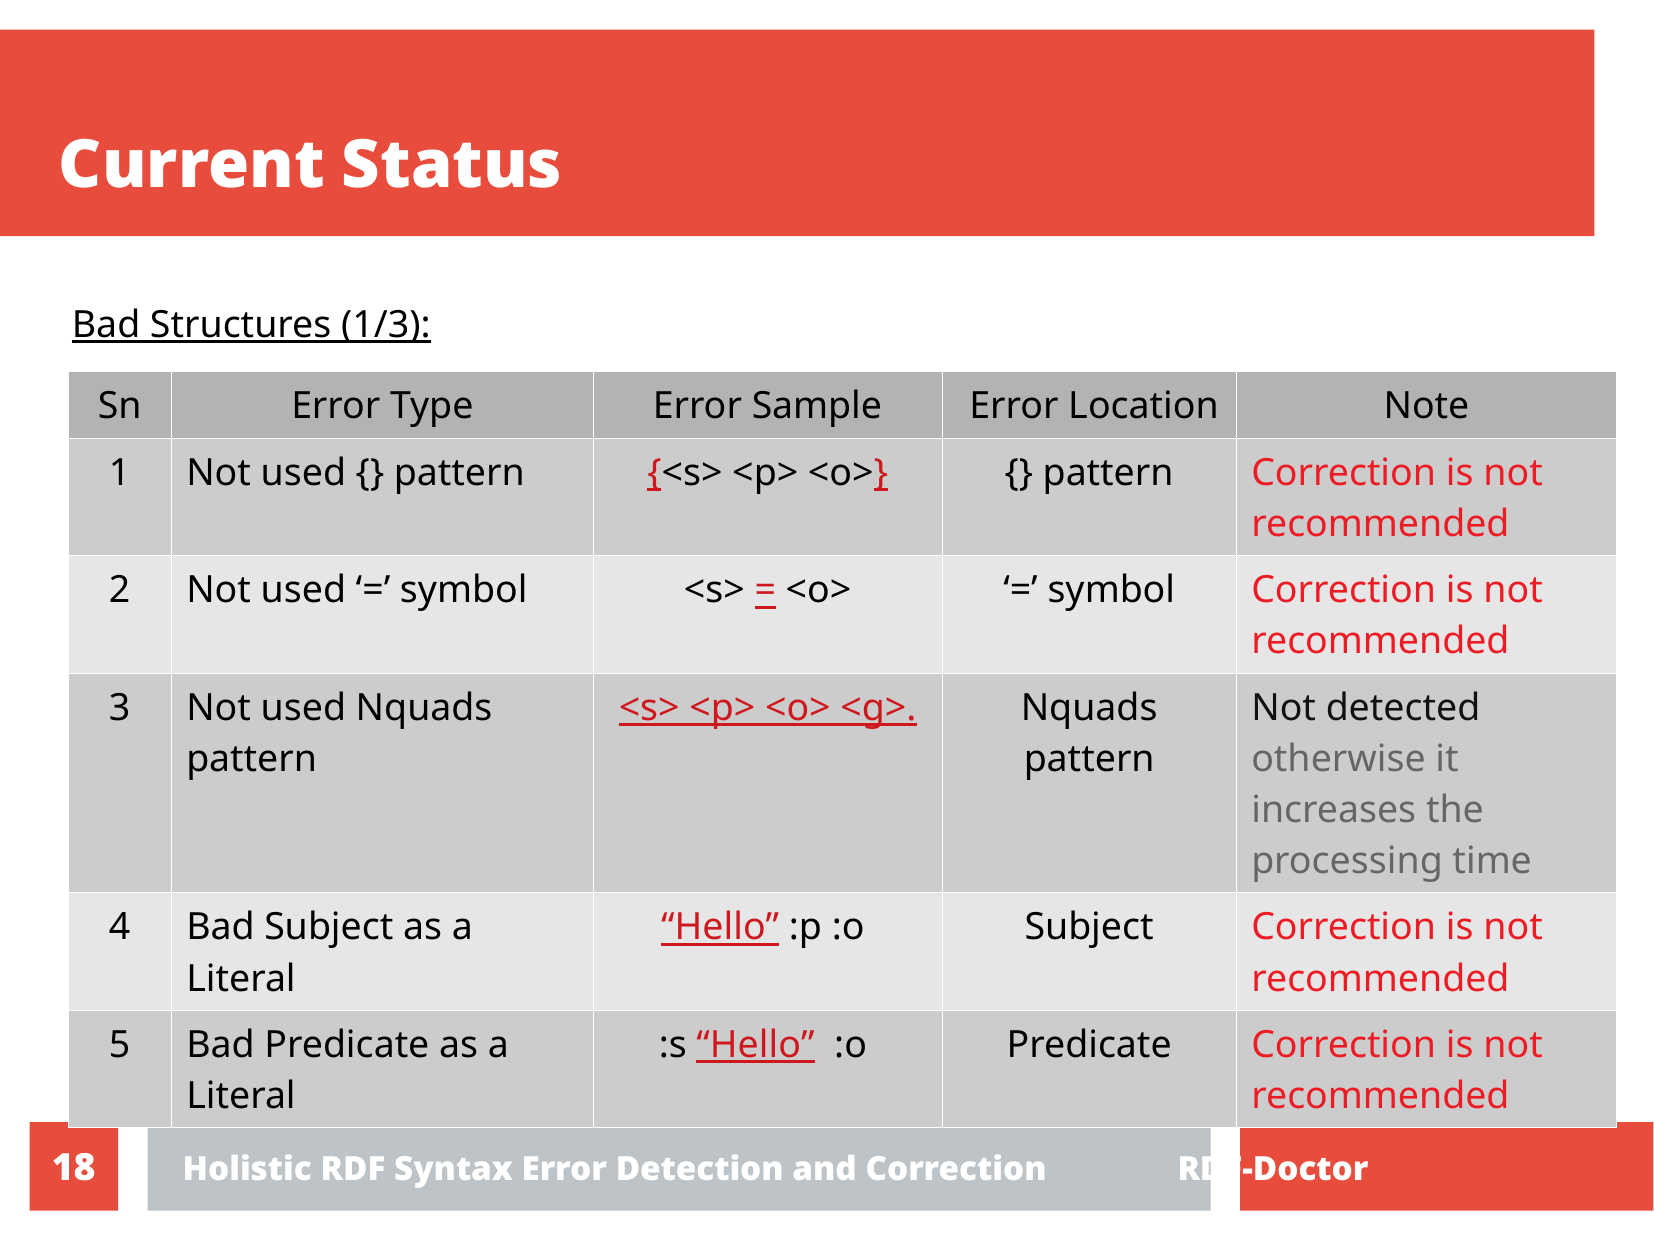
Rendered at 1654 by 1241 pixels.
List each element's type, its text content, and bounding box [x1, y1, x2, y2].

table_cell Predicate [943, 1011, 1236, 1127]
table_header Error Sample [594, 372, 942, 438]
table_cell :s “Hello” :o [594, 1011, 942, 1127]
table_header Note [1237, 372, 1616, 438]
text_box Bad Structures (1/3): [57, 289, 760, 400]
text_box Holistic RDF Syntax Error Detection and Correction RDF-Doctor [182, 1137, 1638, 1191]
table_cell 4 [69, 893, 171, 1010]
table_header Error Location [943, 372, 1236, 438]
table_cell Not used ‘=’ symbol [172, 556, 593, 673]
table_cell {<s> <p> <o>} [594, 439, 942, 555]
table_cell <s> <p> <o> <g>. [594, 674, 942, 892]
table_cell Correction is not recommended [1237, 439, 1616, 555]
table_cell Correction is not recommended [1237, 556, 1616, 673]
table_cell Not used Nquads pattern [172, 674, 593, 892]
table_cell <s> = <o> [594, 556, 942, 673]
table_header Error Type [172, 400, 593, 438]
table_cell 3 [69, 674, 171, 892]
table_cell {} pattern [943, 439, 1236, 555]
table_cell 1 [69, 439, 171, 555]
table_cell ‘=’ symbol [943, 556, 1236, 673]
table_cell Nquads pattern [943, 674, 1236, 892]
table_cell 2 [69, 556, 171, 673]
table_cell Bad Subject as a Literal [172, 893, 593, 1010]
table_cell Correction is not recommended [1237, 1011, 1616, 1127]
table_cell Bad Predicate as a Literal [172, 1011, 593, 1127]
table_cell 5 [69, 1011, 171, 1127]
table_cell Correction is not recommended [1237, 893, 1616, 1010]
title Current Status [59, 59, 1595, 207]
table_cell Not detected otherwise it increases the processing time [1237, 674, 1616, 892]
table_cell Subject [943, 893, 1236, 1010]
table_cell Not used {} pattern [172, 439, 593, 555]
table_cell “Hello” :p :o [594, 893, 942, 1010]
table_header Sn [69, 400, 171, 438]
